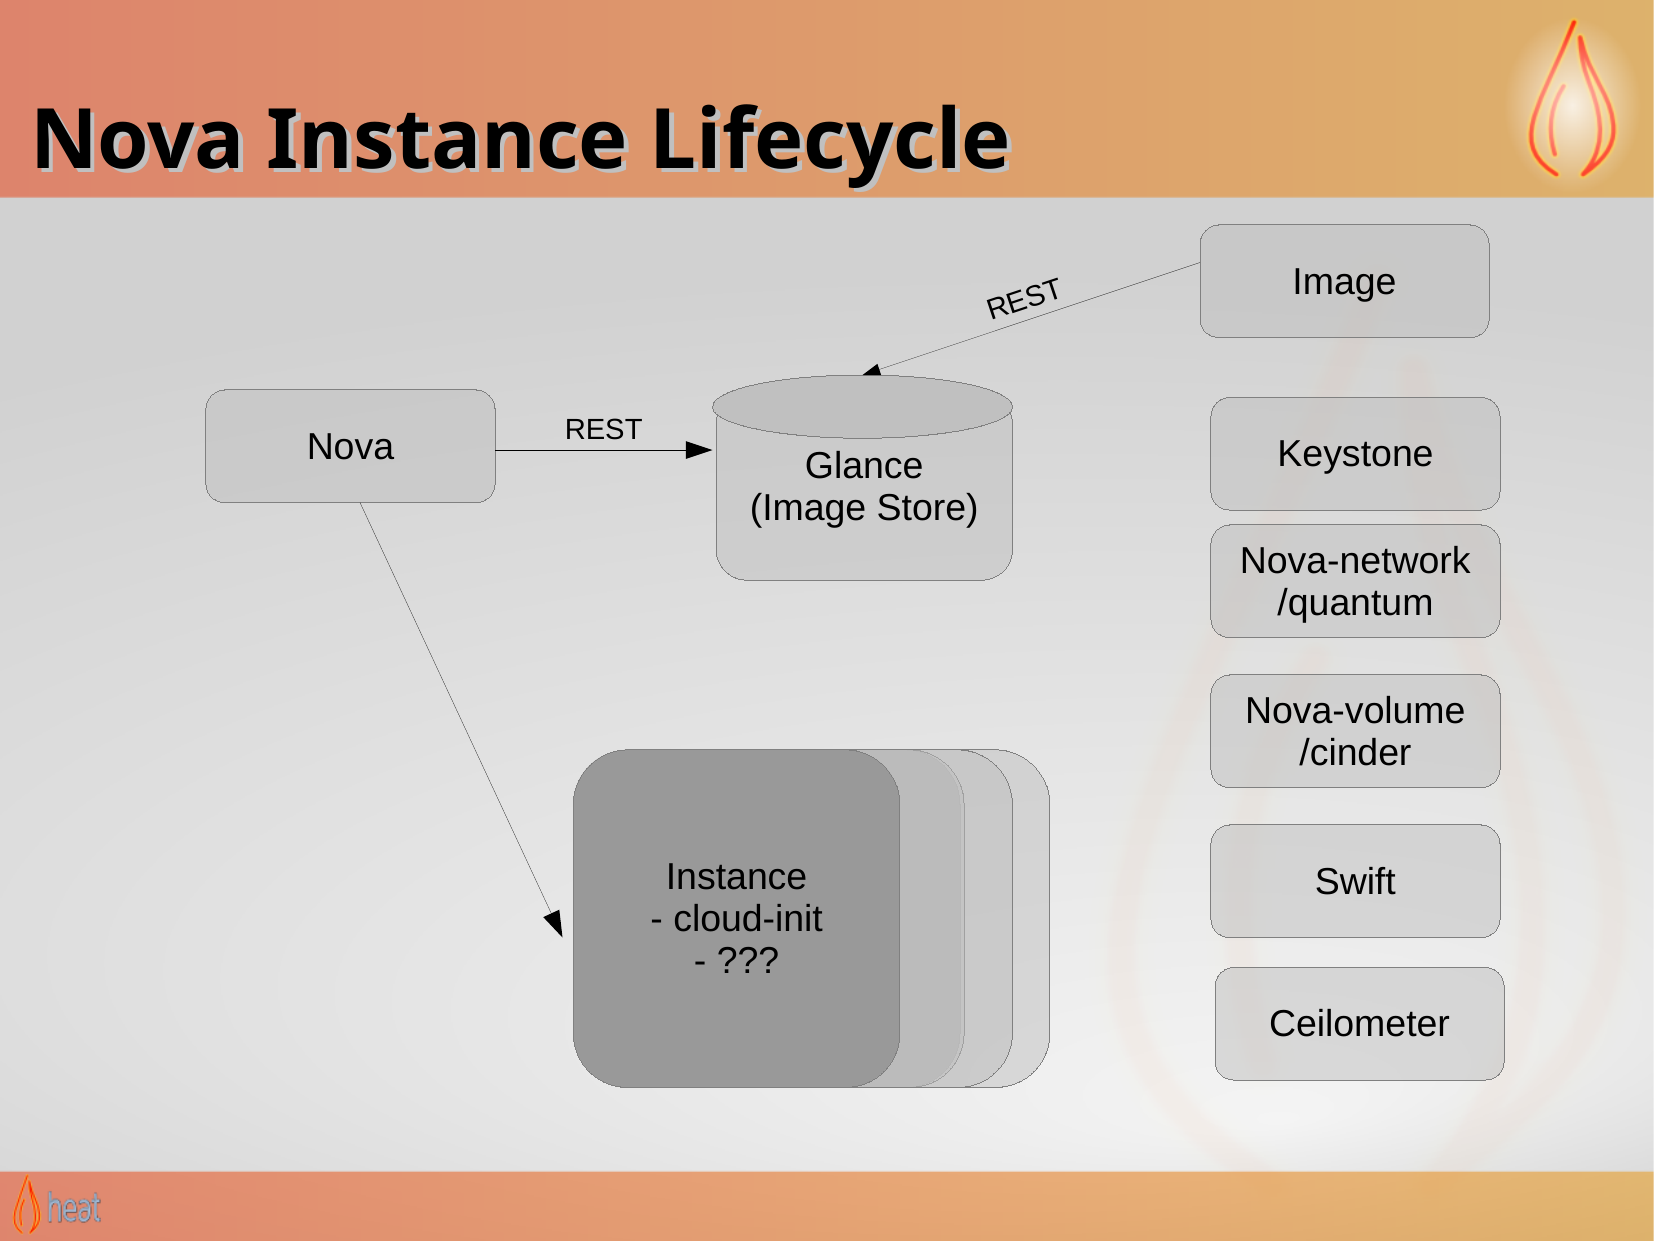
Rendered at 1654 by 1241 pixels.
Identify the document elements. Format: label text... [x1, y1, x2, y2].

text_box Nova-volume /cinder [1210, 674, 1501, 788]
text_box Nova-network /quantum [1210, 524, 1501, 638]
title Nova Instance Lifecycle [30, 23, 1606, 249]
text_box [712, 375, 1013, 439]
text_box Ceilometer [1215, 967, 1505, 1081]
text_box Glance (Image Store) [716, 413, 1013, 581]
text_box Image [1200, 224, 1490, 338]
text_box Instance - cloud-init - ??? [573, 749, 900, 1088]
picture [0, 0, 1654, 1241]
text_box [850, 749, 1050, 1088]
text_box Keystone [1210, 397, 1501, 511]
text_box Nova [205, 389, 496, 503]
text_box Swift [1210, 824, 1501, 938]
